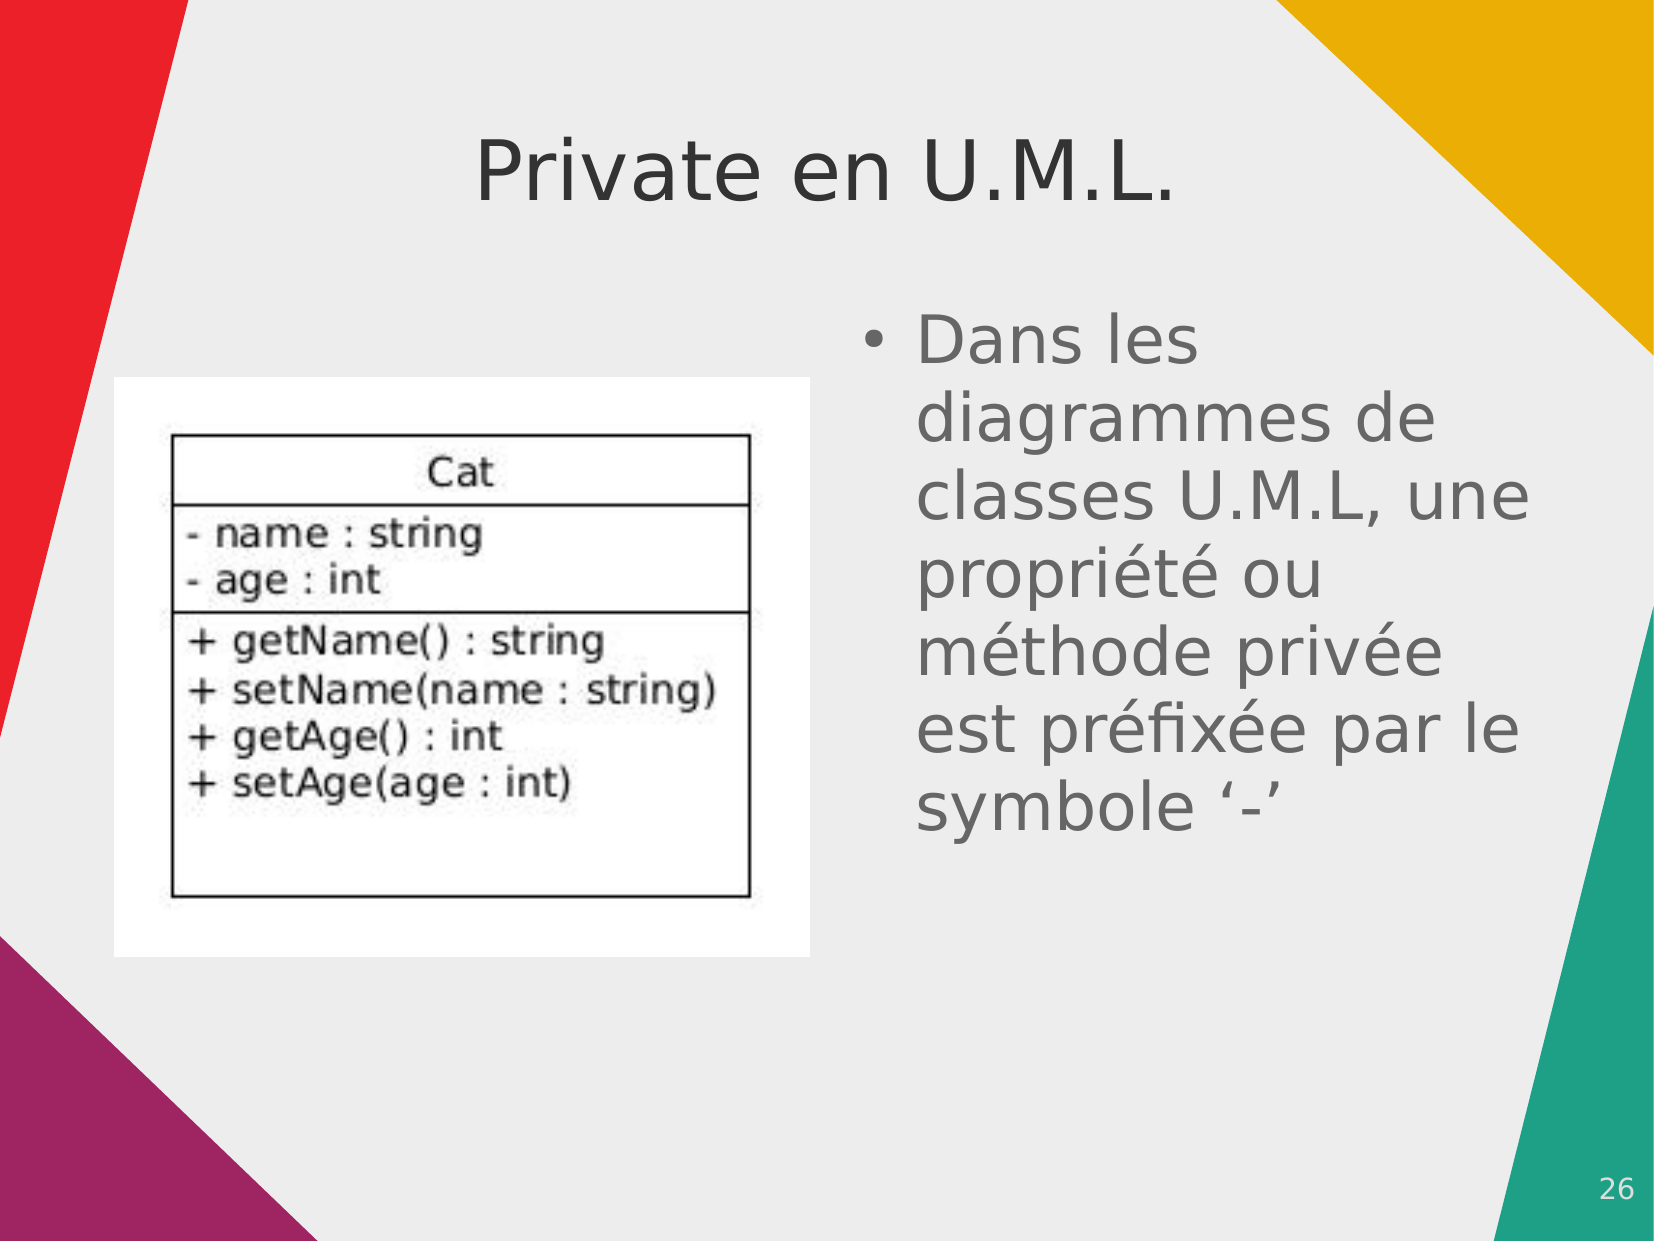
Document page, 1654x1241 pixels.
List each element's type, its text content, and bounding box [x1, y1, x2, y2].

title Private en U.M.L. [114, 73, 1539, 271]
list Dans les diagrammes de classes U.M.L, une propriété ou méthode privée est préfixée par le symbole ‘-’ [844, 302, 1540, 1033]
picture [114, 377, 810, 957]
